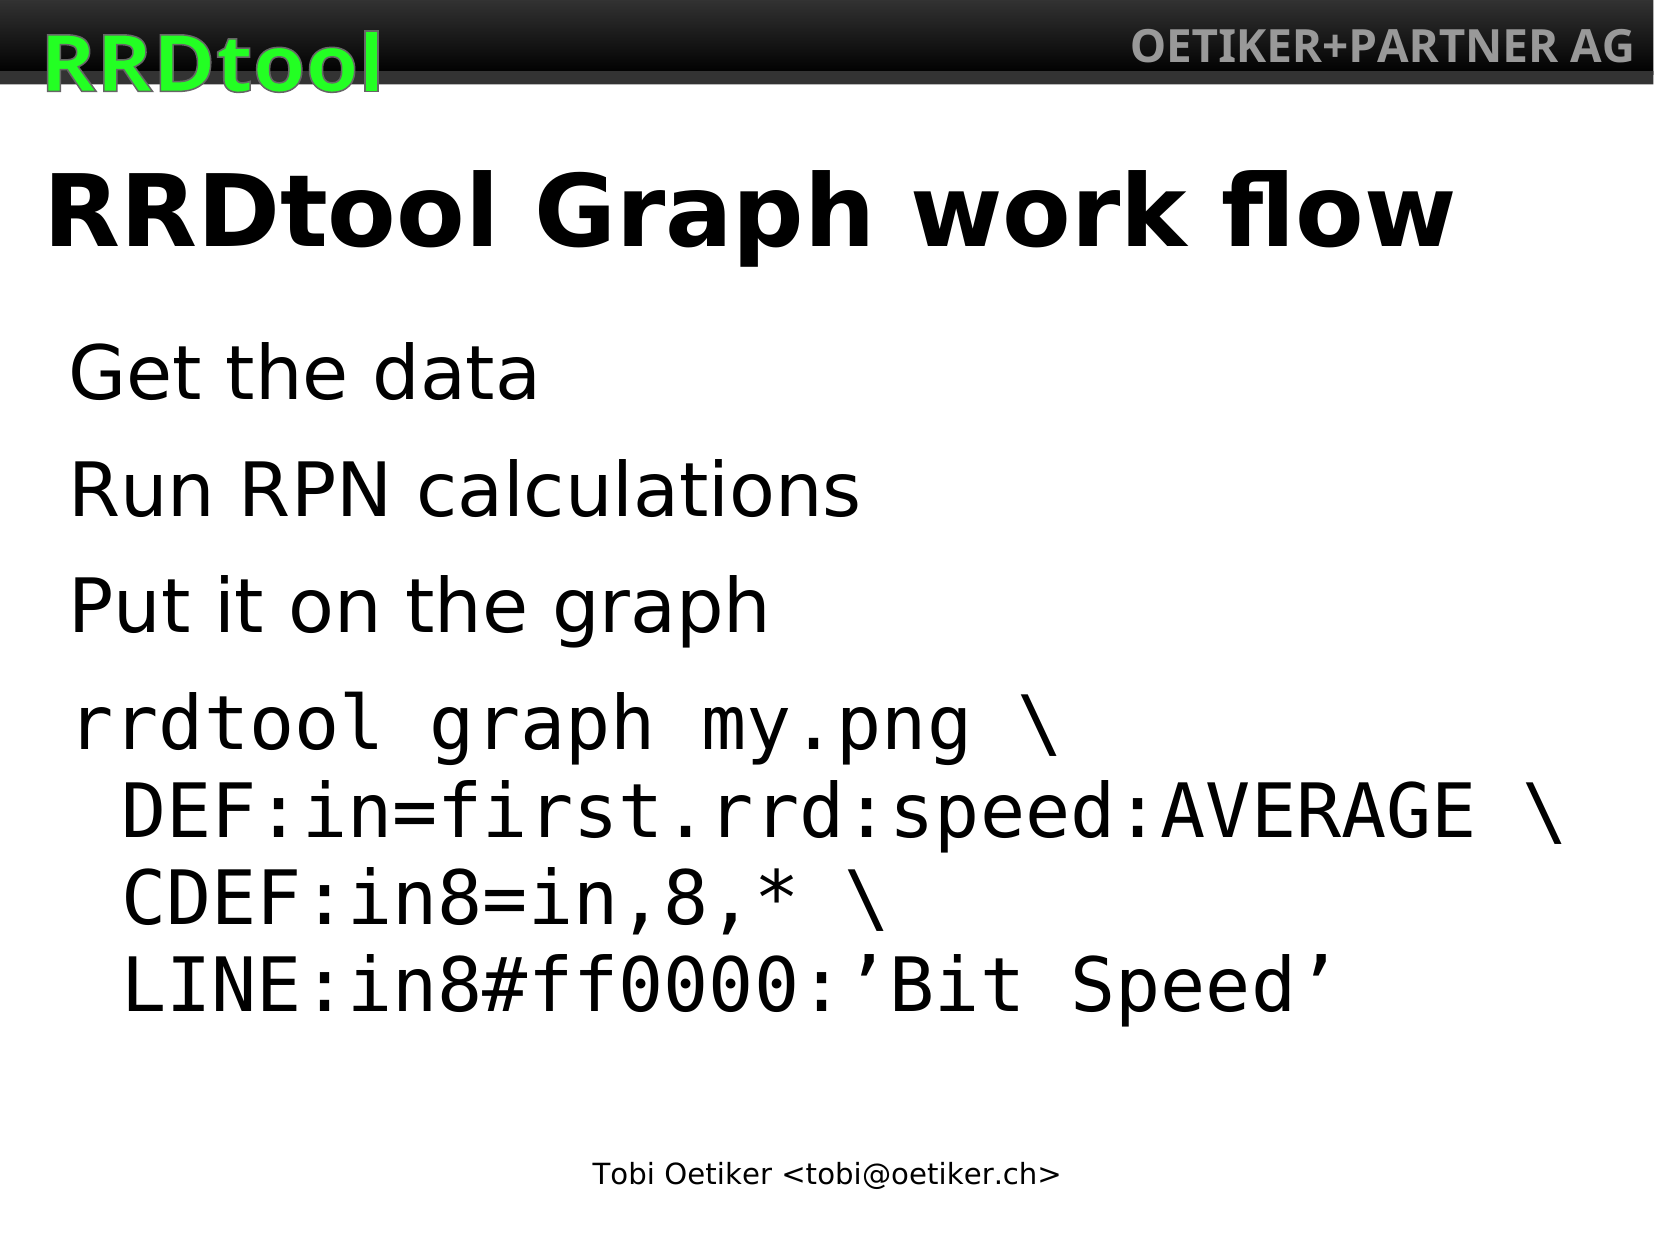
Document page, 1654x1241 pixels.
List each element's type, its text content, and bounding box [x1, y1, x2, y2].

title RRDtool Graph work flow [43, 137, 1582, 287]
list Get the data Run RPN calculations Put it on the graph rrdtool graph my.png \ DEF:in=first.rrd:speed:AVERAGE \ CDEF:in8=in,8,* \ LINE:in8#ff0000:’Bit Speed’ [50, 329, 1571, 1084]
